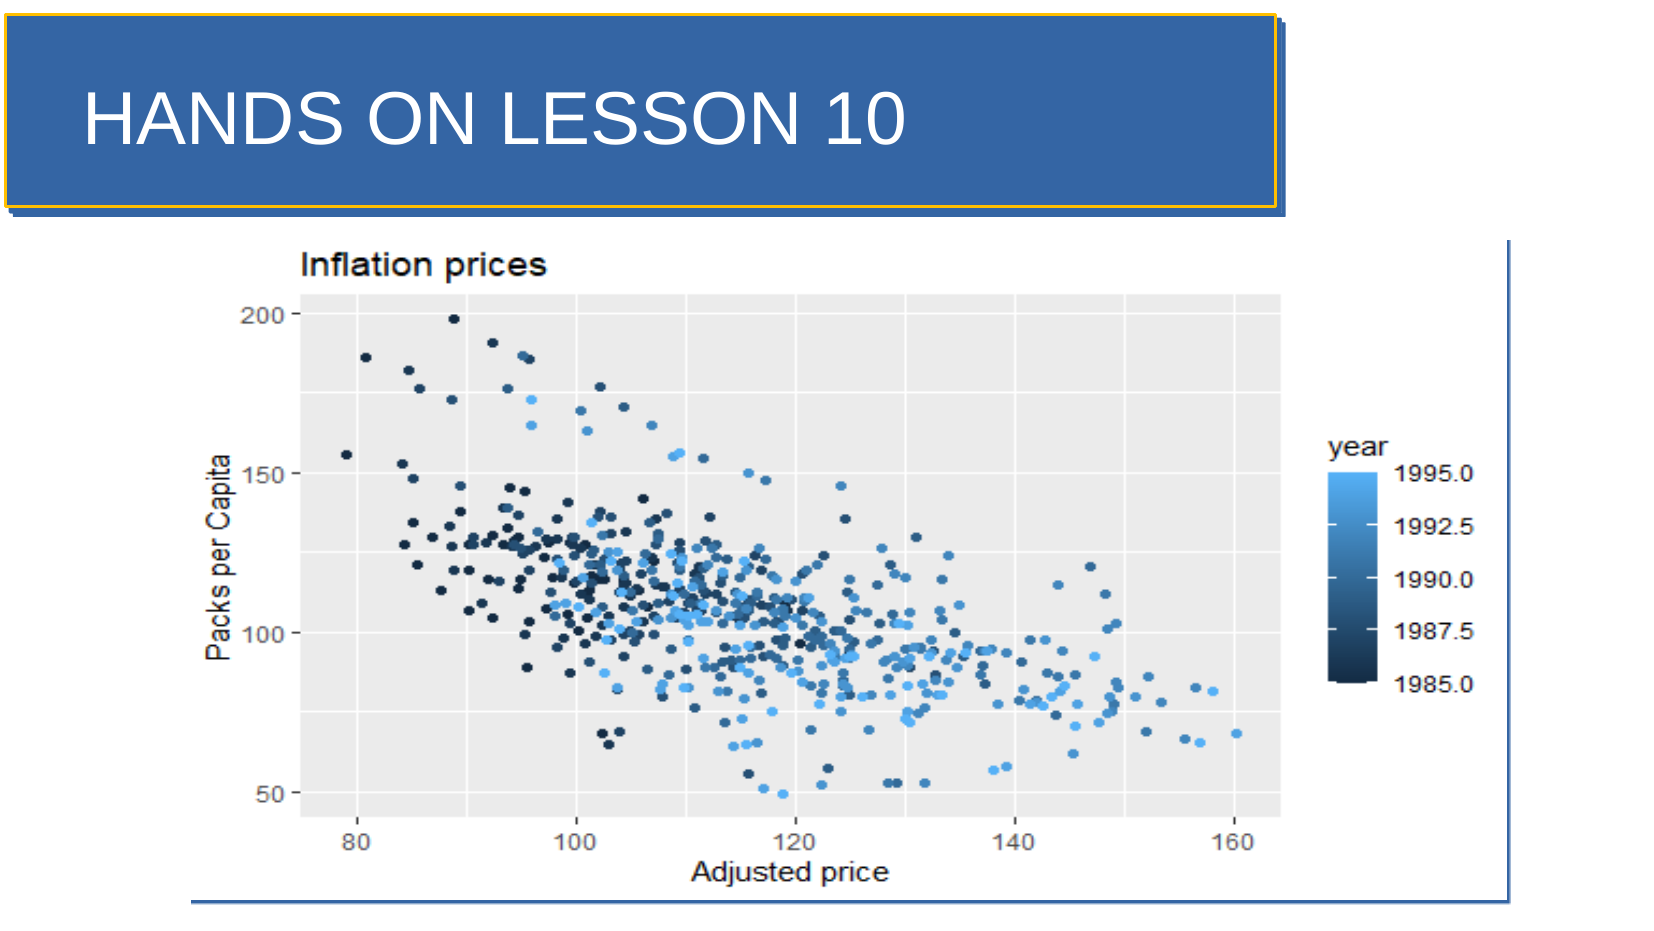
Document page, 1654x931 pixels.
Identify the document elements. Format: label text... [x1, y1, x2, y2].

picture [187, 236, 1507, 901]
title HANDS ON LESSON 10 [82, 44, 1235, 192]
